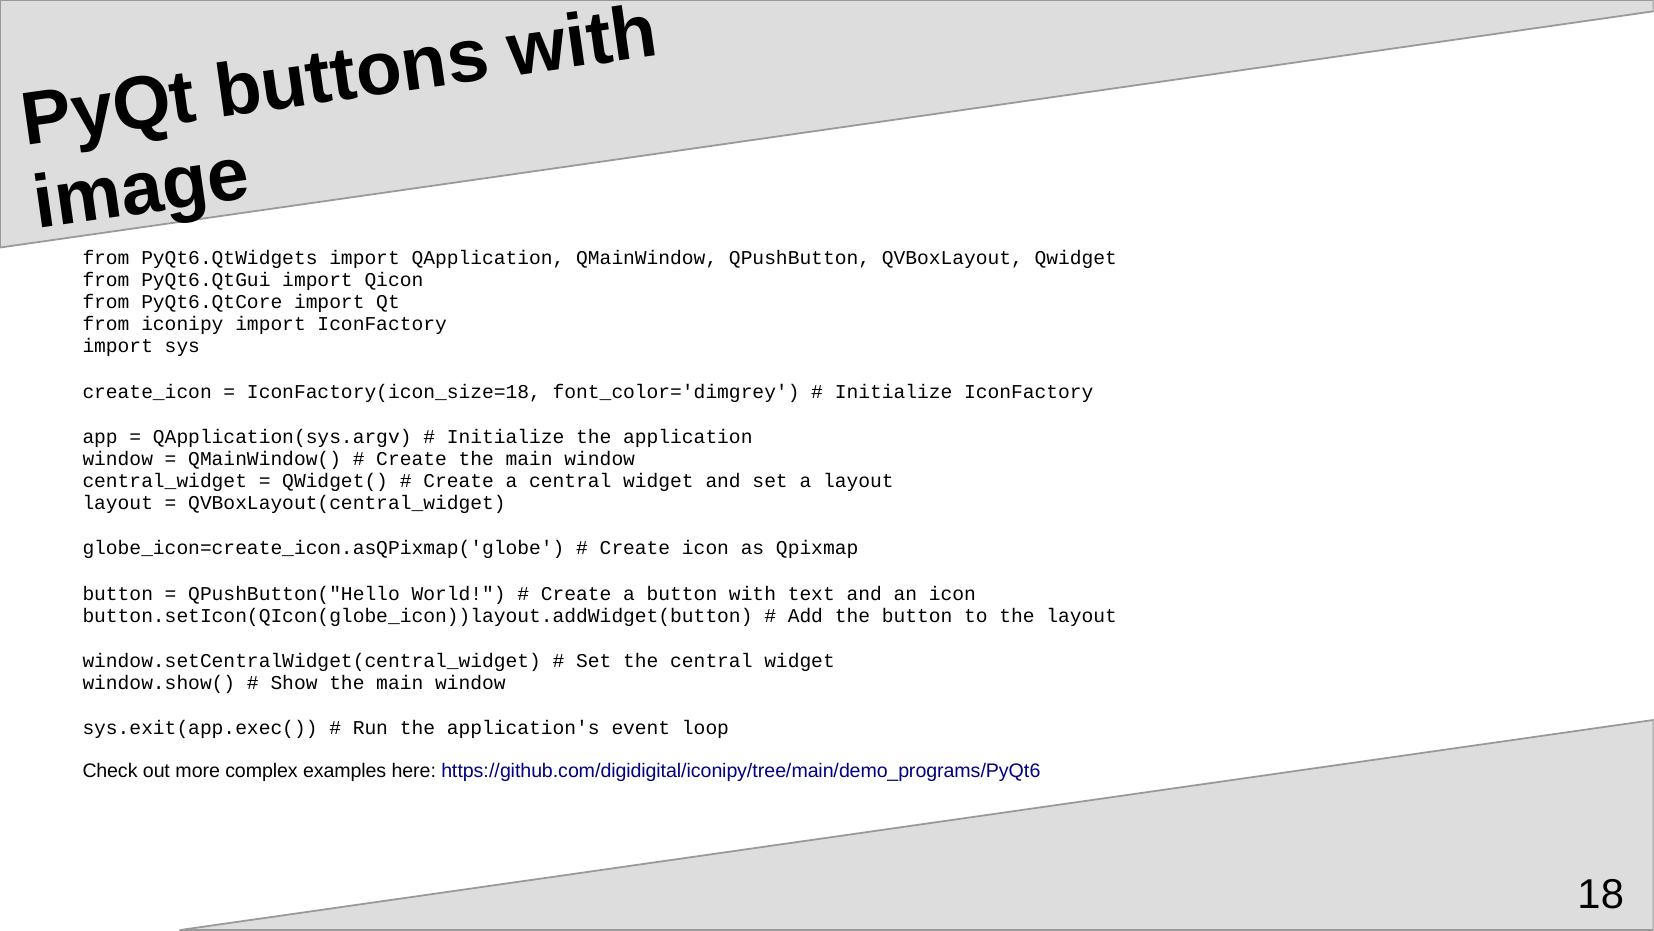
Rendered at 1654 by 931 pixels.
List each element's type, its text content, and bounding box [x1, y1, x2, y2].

title PyQt buttons with image [16, 0, 1502, 245]
list from PyQt6.QtWidgets import QApplication, QMainWindow, QPushButton, QVBoxLayout, Qwidget from PyQt6.QtGui import Qicon from PyQt6.QtCore import Qt from iconipy import IconFactory import sys create_icon = IconFactory(icon_size=18, font_color='dimgrey') # Initialize IconFactory app = QApplication(sys.argv) # Initialize the application window = QMainWindow() # Create the main window central_widget = QWidget() # Create a central widget and set a layout layout = QVBoxLayout(central_widget) globe_icon=create_icon.asQPixmap('globe') # Create icon as Qpixmap button = QPushButton("Hello World!") # Create a button with text and an icon button.setIcon(QIcon(globe_icon))layout.addWidget(button) # Add the button to the layout window.setCentralWidget(central_widget) # Set the central widget window.show() # Show the main window sys.exit(app.exec()) # Run the application's event loop Check out more complex examples here: https://github.com/digidigital/iconipy/tree/main/demo_programs/PyQt6 [82, 248, 1538, 789]
